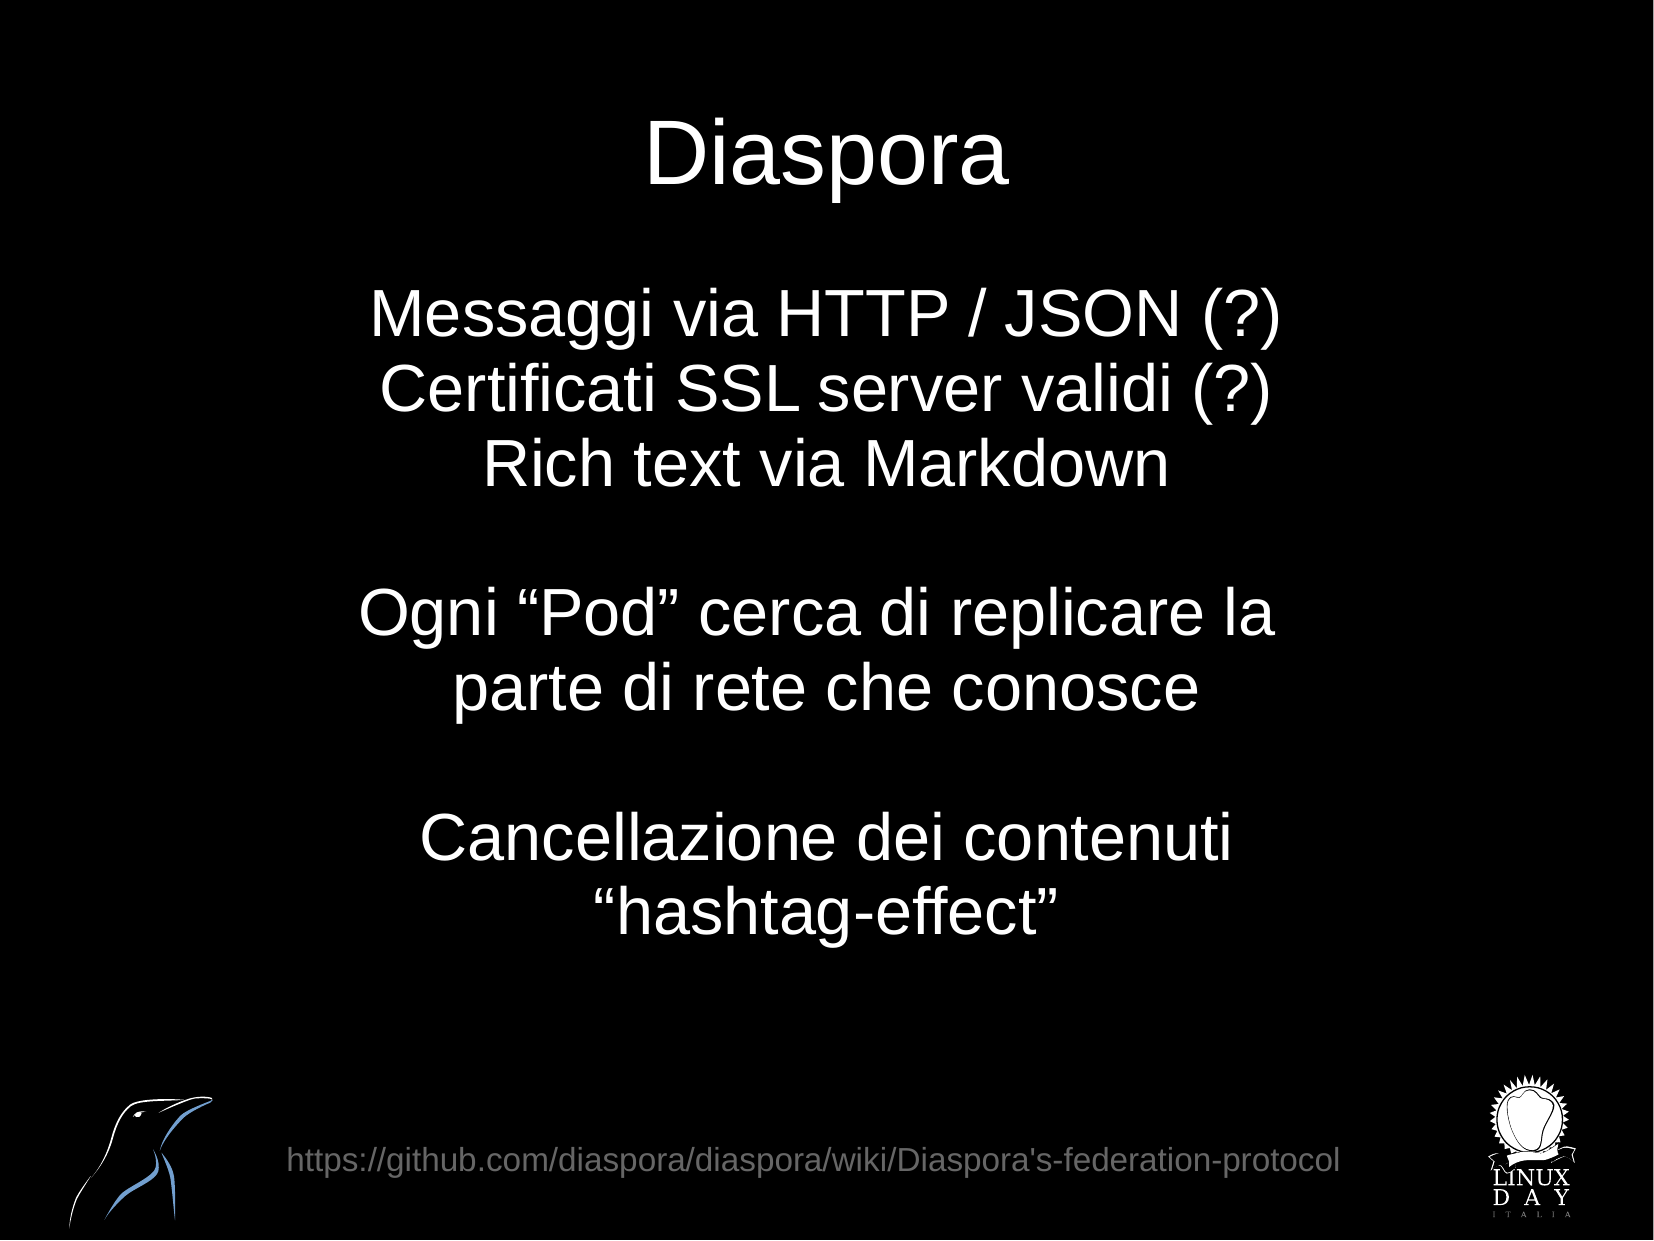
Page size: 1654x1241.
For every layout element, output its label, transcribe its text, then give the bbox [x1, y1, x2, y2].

title Diaspora [82, 49, 1571, 257]
subtitle Messaggi via HTTP / JSON (?) Certificati SSL server validi (?) Rich text via Markdown Ogni “Pod” cerca di replicare la parte di rete che conosce Cancellazione dei contenuti “hashtag-effect” [82, 276, 1571, 1024]
text_box https://github.com/diaspora/diaspora/wiki/Diaspora's-federation-protocol [271, 1133, 1441, 1186]
